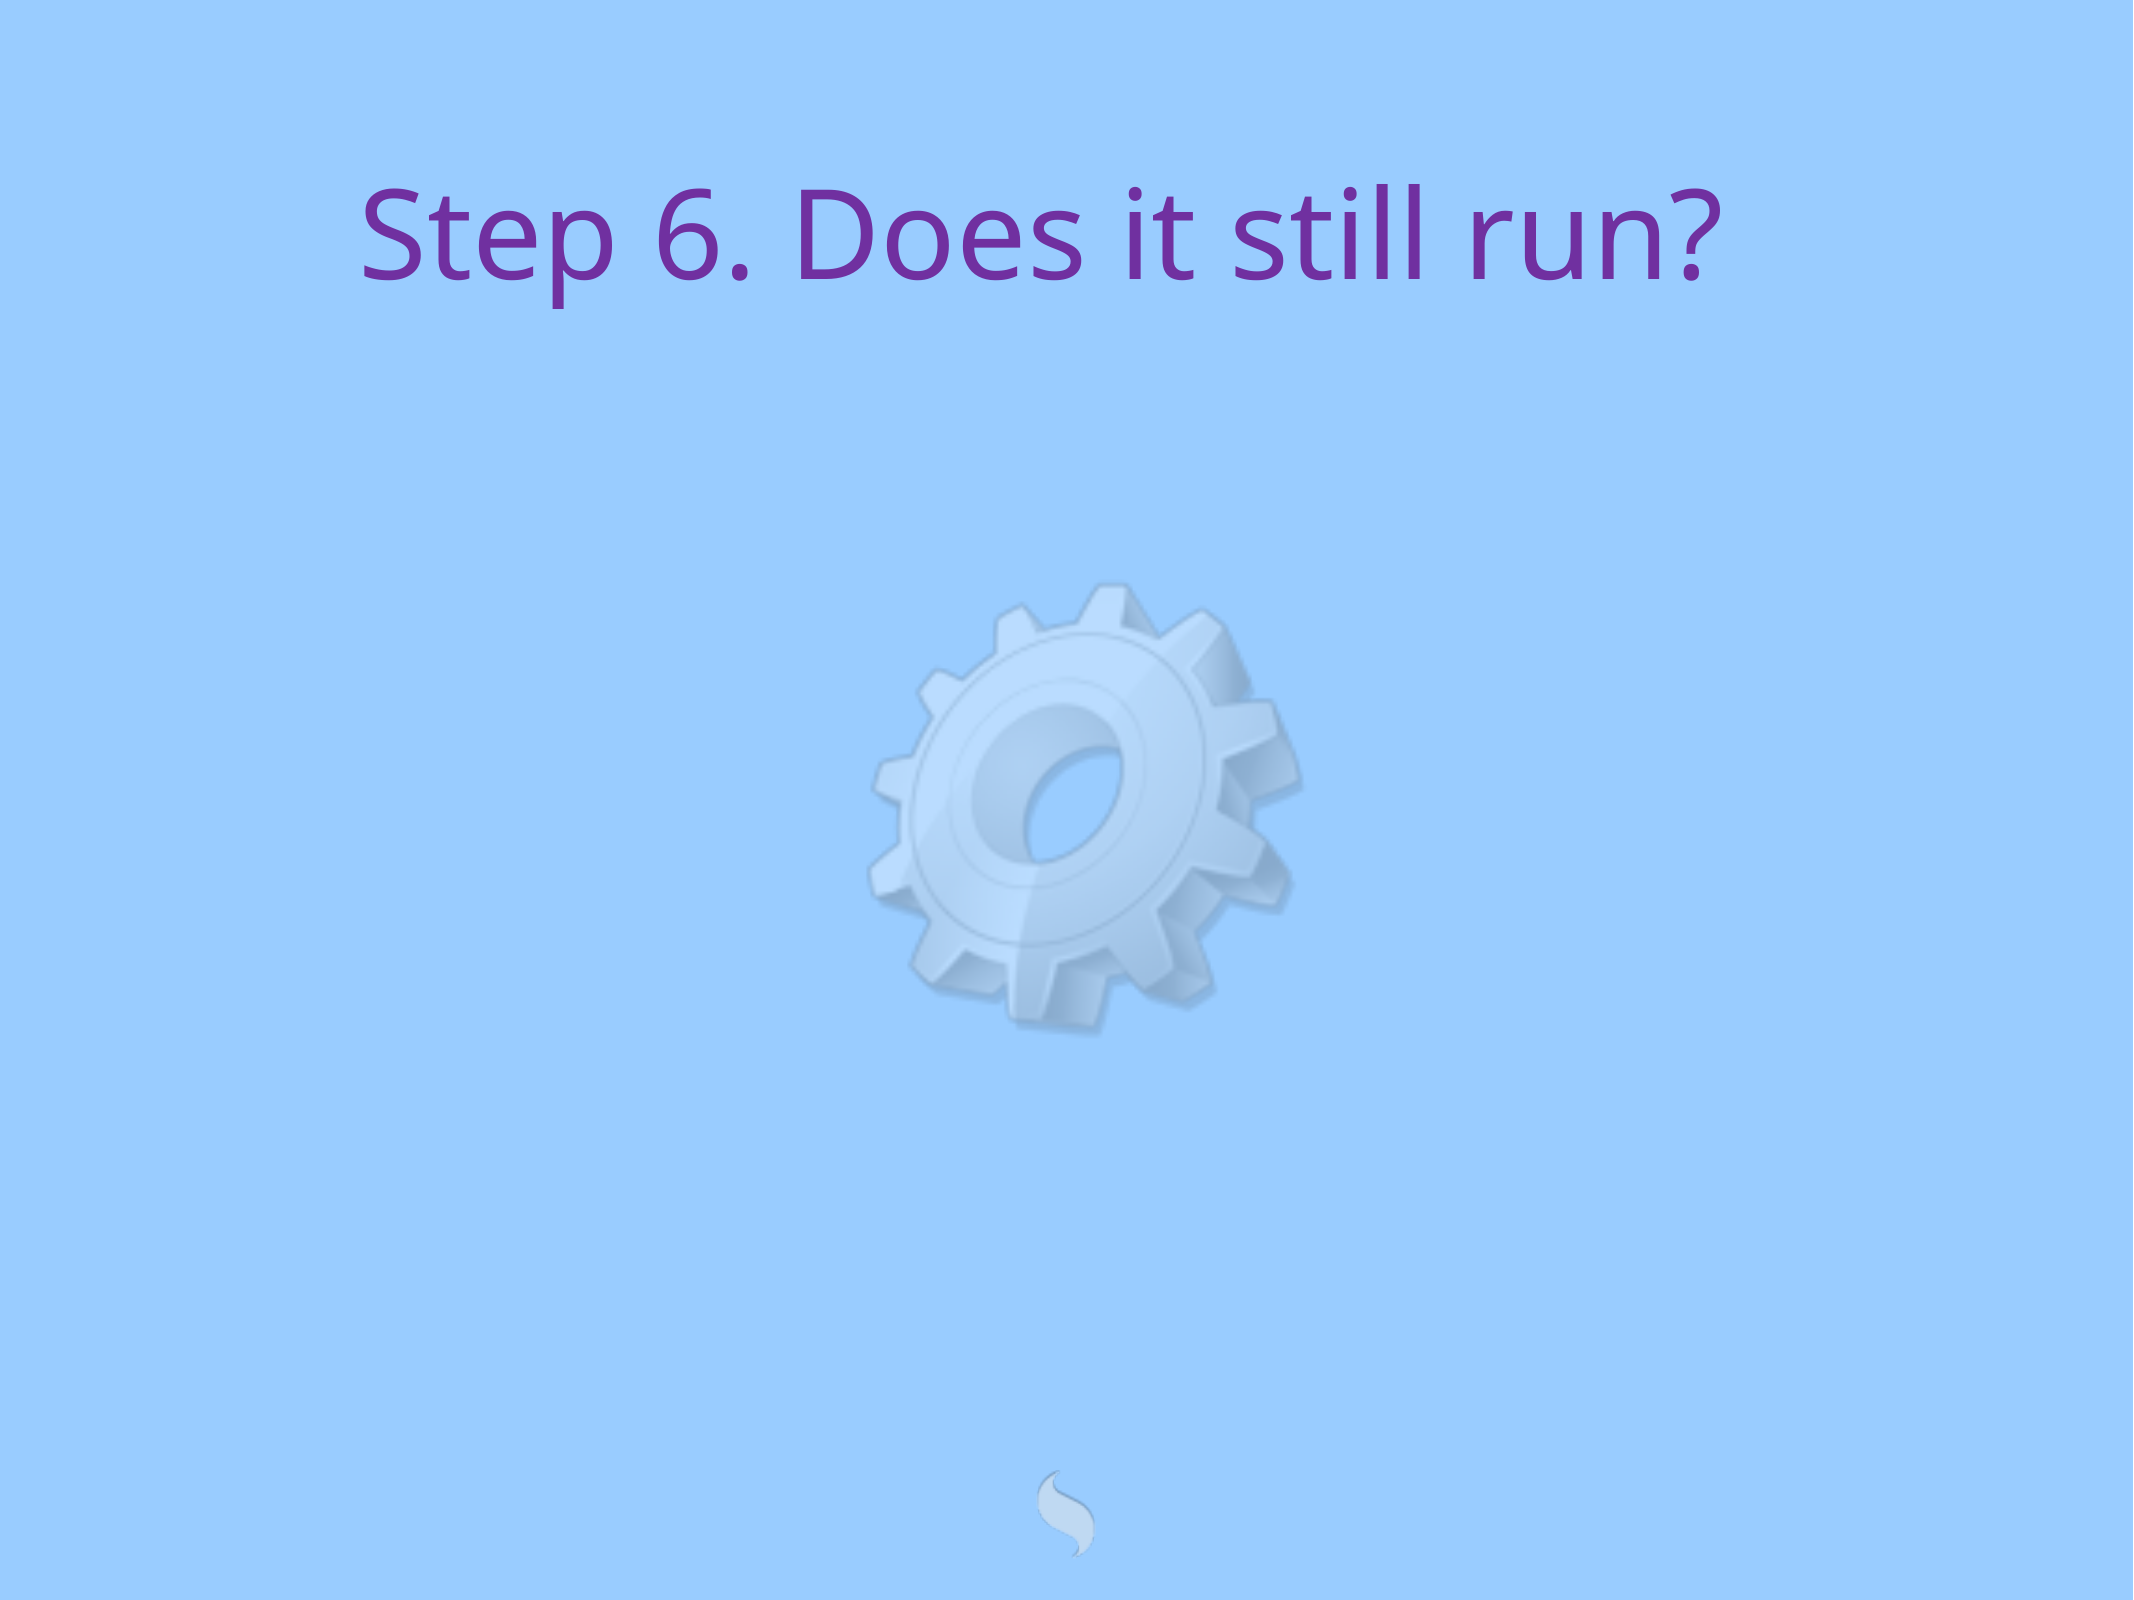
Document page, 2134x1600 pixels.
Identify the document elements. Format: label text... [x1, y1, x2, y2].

picture [854, 574, 1330, 1050]
picture [1035, 1470, 1098, 1561]
text_box Step 6. Does it still run? [116, 112, 1967, 313]
